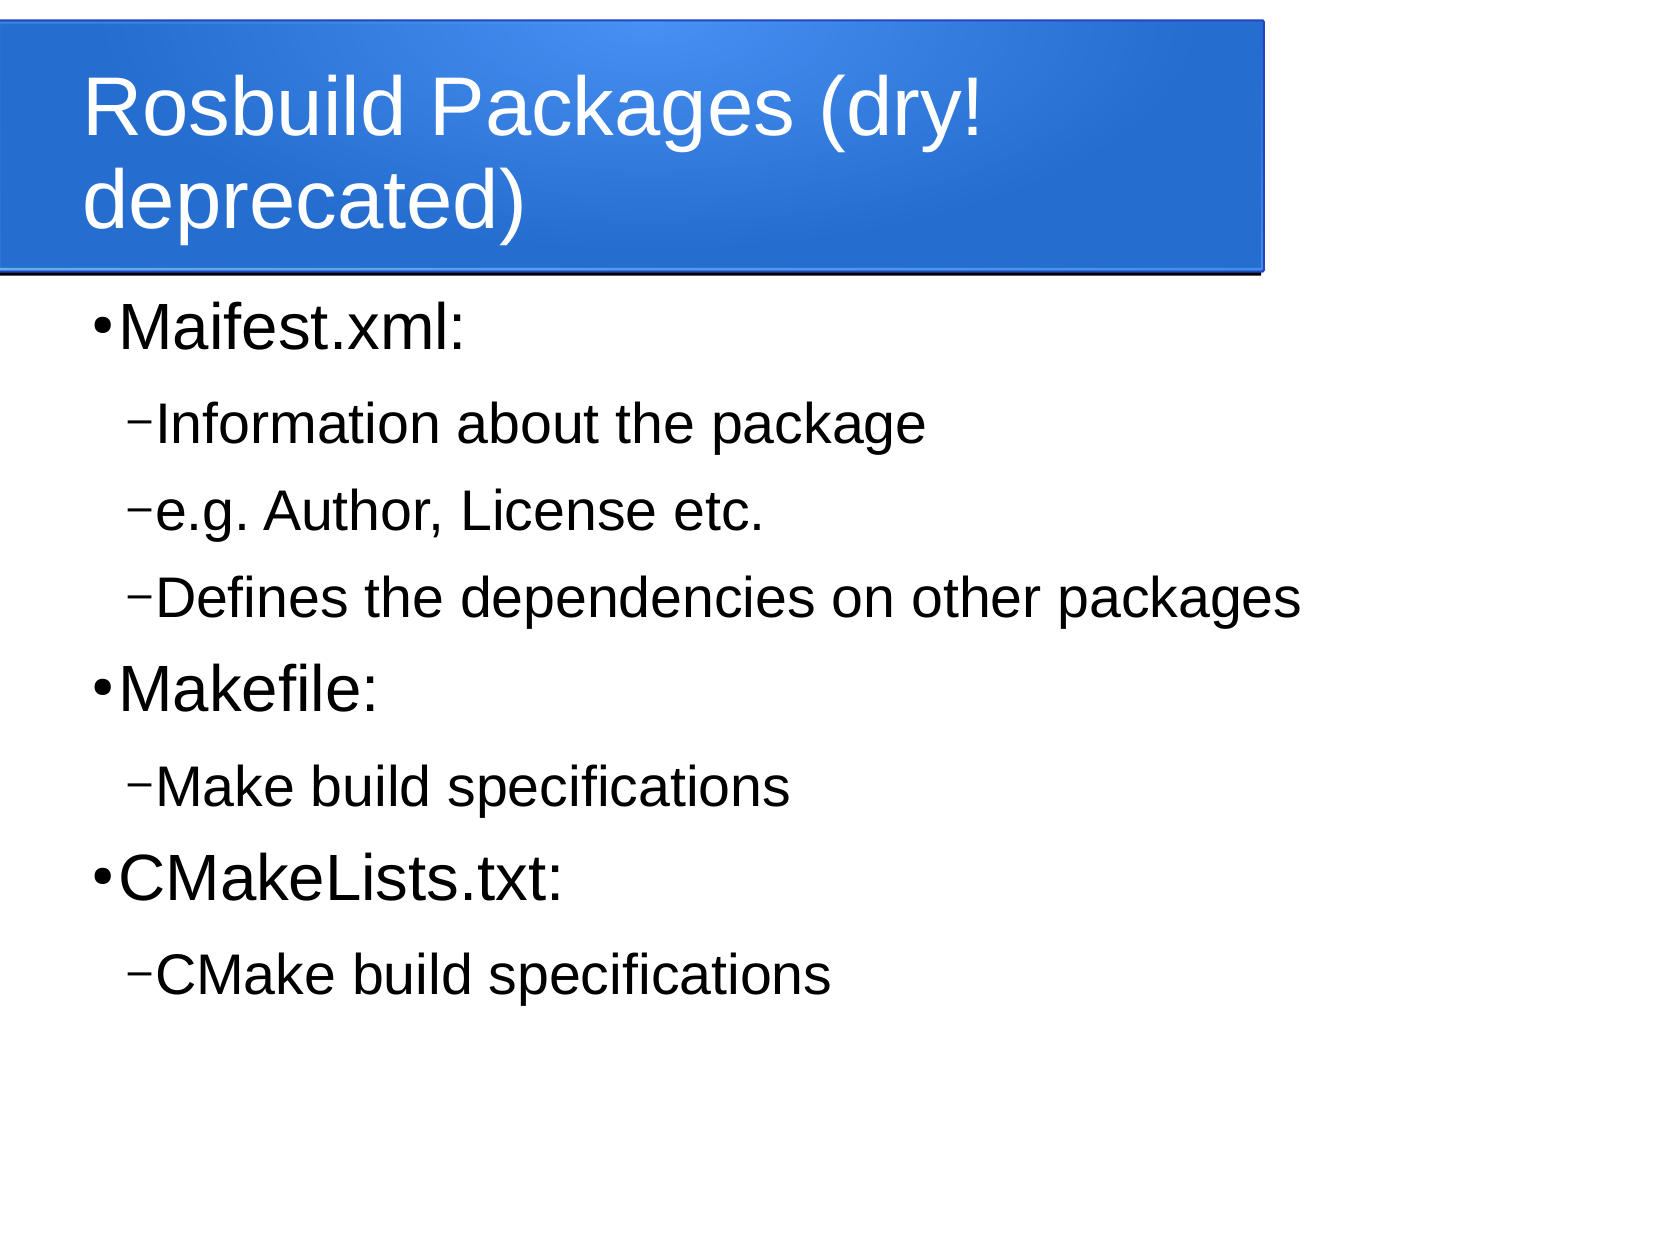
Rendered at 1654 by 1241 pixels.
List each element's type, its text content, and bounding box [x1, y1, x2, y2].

title Rosbuild Packages (dry! deprecated) [82, 49, 1250, 257]
list Maifest.xml: Information about the package e.g. Author, License etc. Defines the dependencies on other packages Makefile: Make build specifications CMakeLists.txt: CMake build specifications [82, 290, 1571, 1010]
